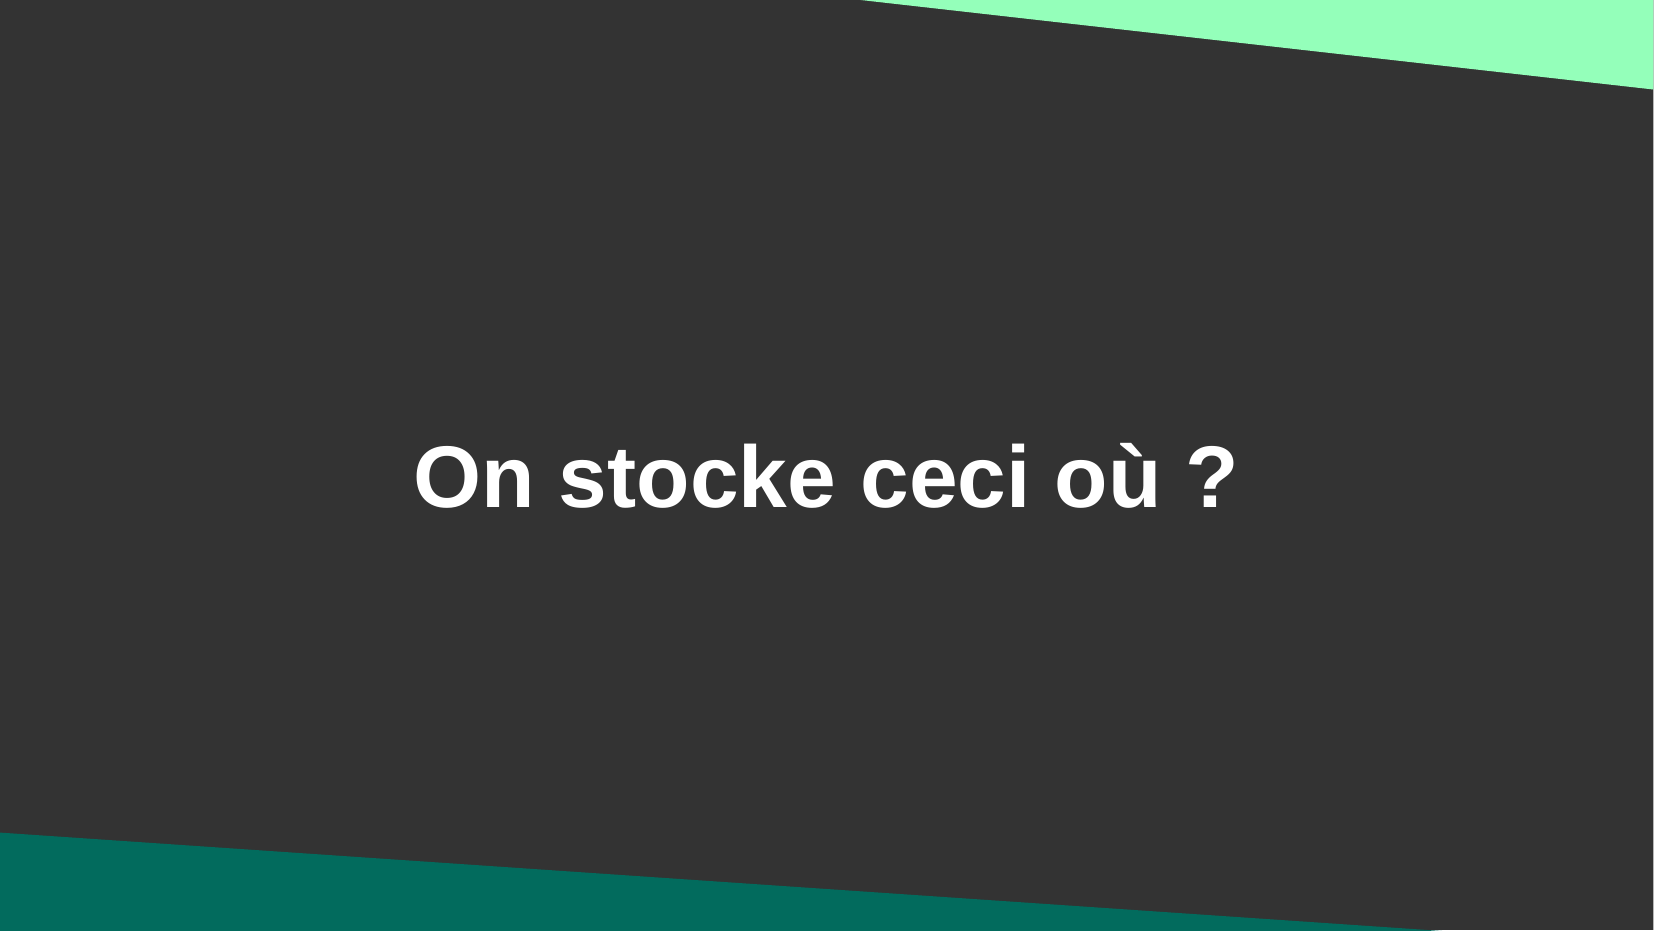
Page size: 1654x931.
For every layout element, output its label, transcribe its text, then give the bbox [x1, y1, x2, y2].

title On stocke ceci où ? [31, 428, 1622, 527]
text_box [860, 0, 1654, 90]
